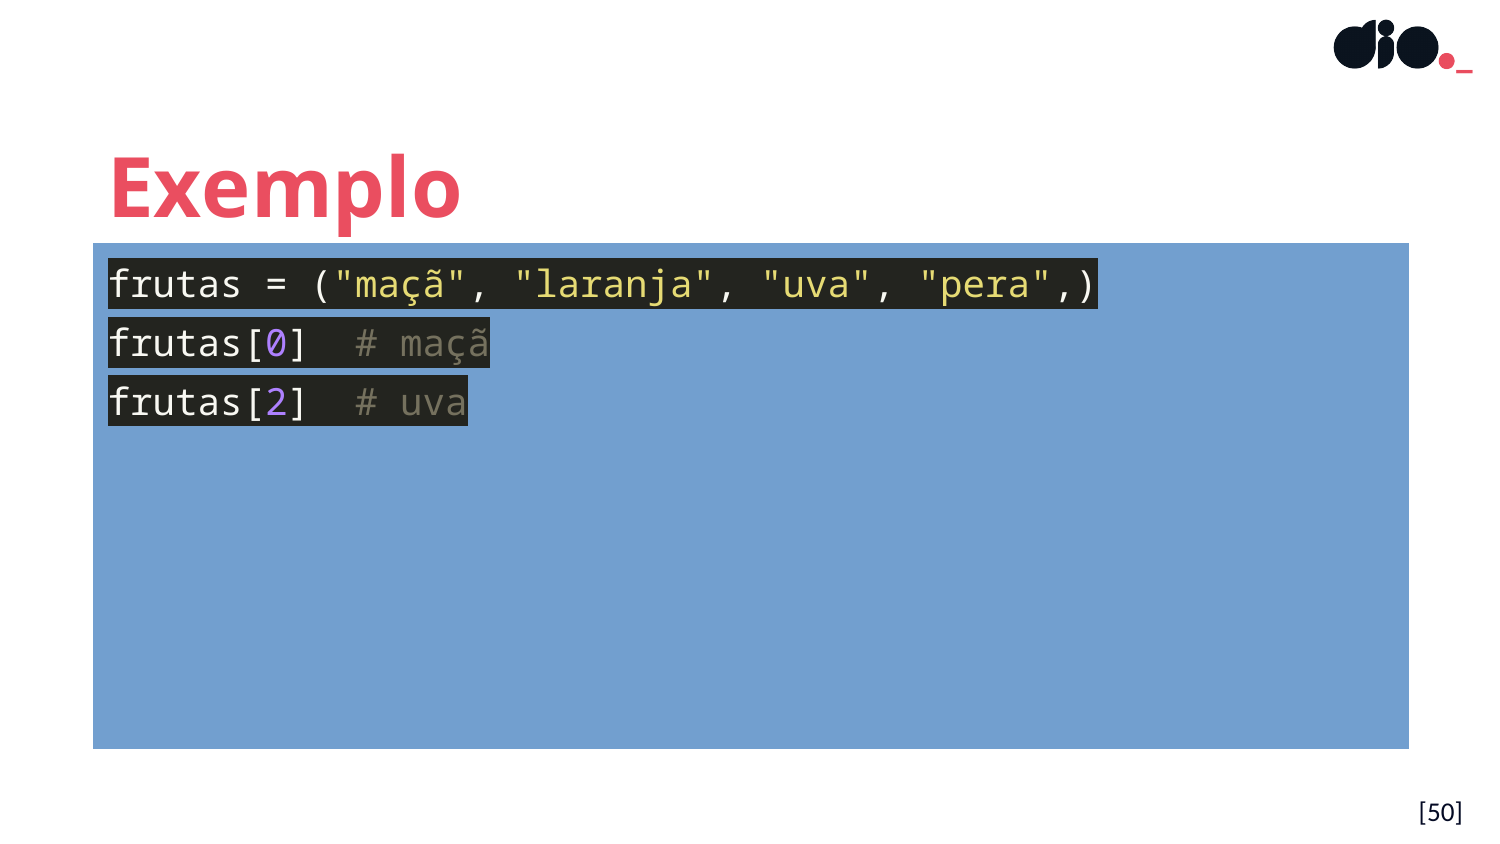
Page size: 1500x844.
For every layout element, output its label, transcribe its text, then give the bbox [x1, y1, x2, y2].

table_header frutas = ("maçã", "laranja", "uva", "pera",) frutas[0] # maçã frutas[2] # uva [93, 243, 1409, 749]
text_box Exemplo [92, 104, 1408, 243]
text_box [] [1403, 779, 1494, 844]
